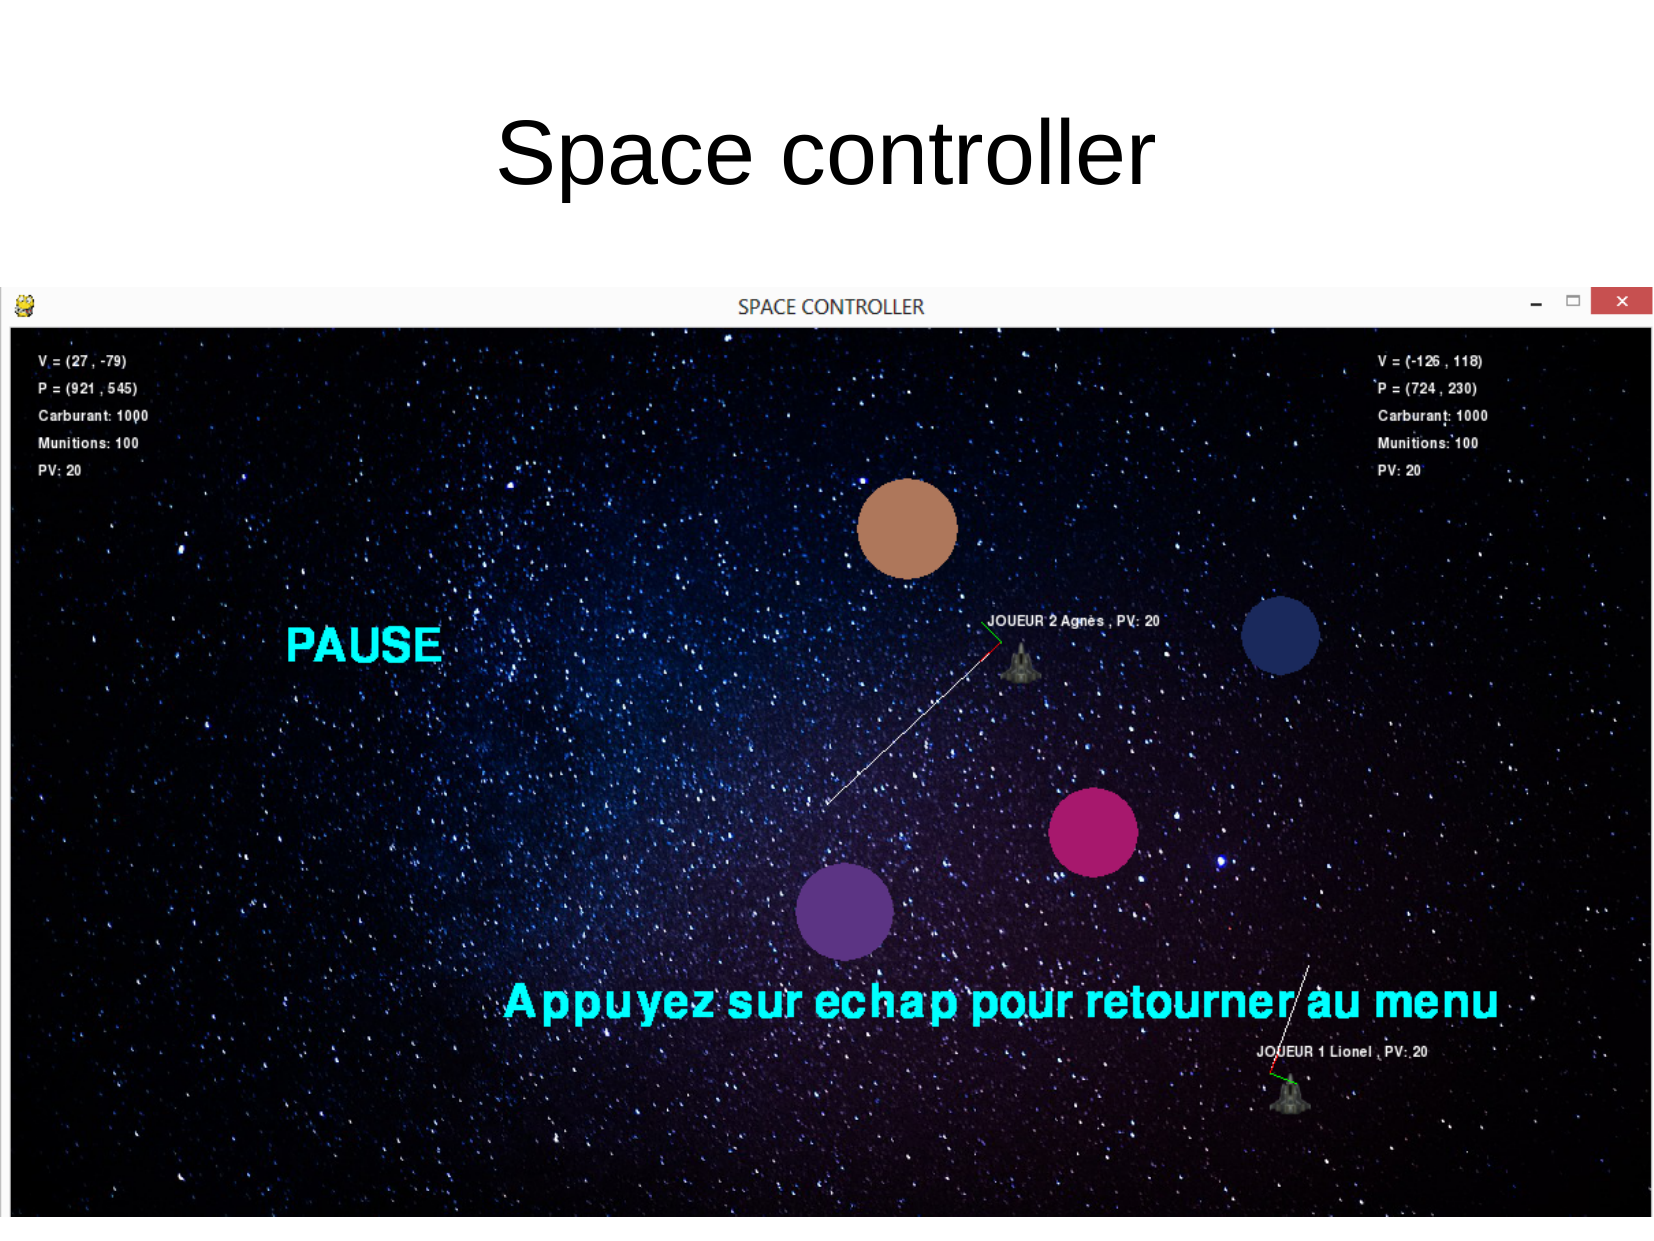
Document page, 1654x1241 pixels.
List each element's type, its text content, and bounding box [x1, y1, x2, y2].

title Space controller [82, 49, 1571, 257]
picture [0, 287, 1654, 1217]
